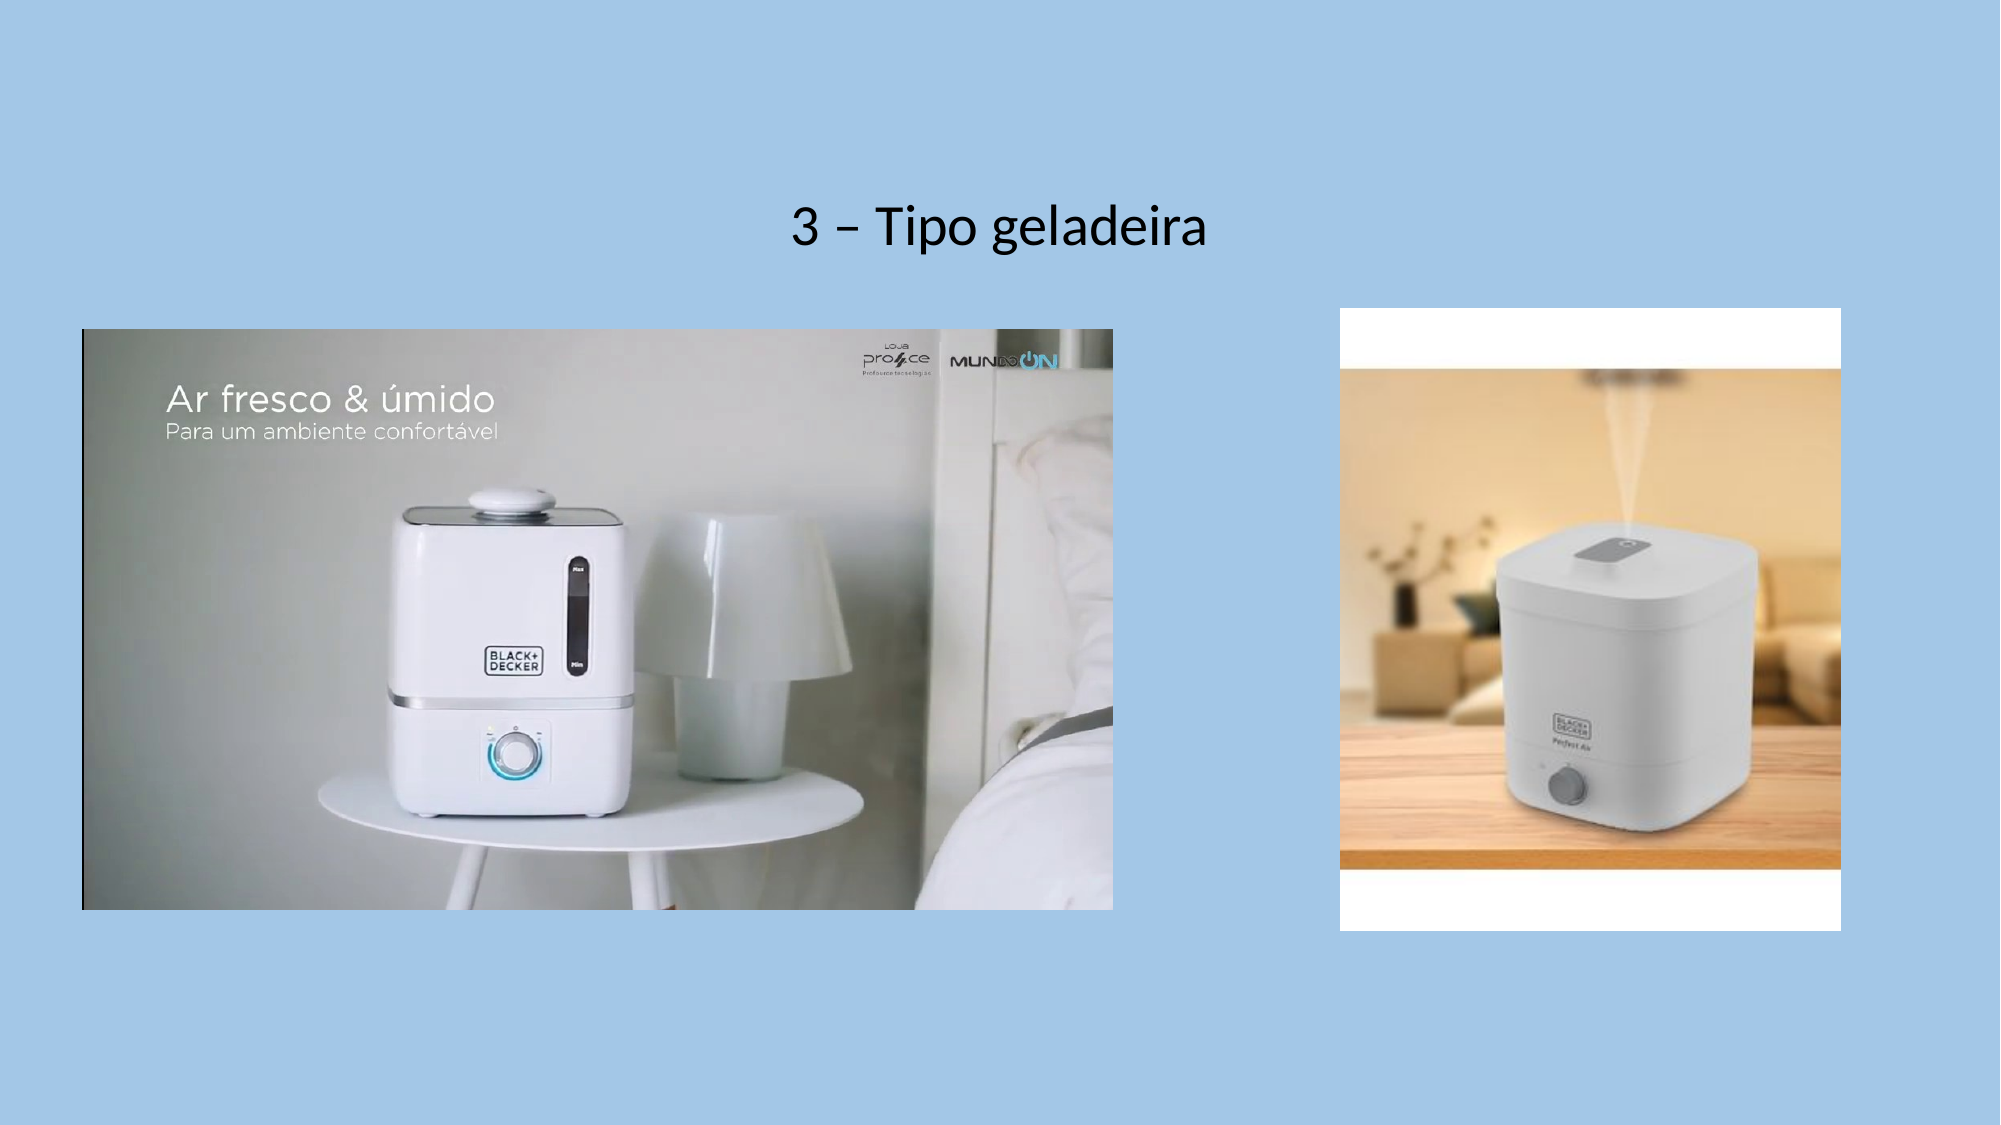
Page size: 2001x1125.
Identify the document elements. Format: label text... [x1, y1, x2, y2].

text_box 3 – Tipo geladeira [277, 179, 1723, 266]
picture [82, 329, 1113, 910]
picture [1340, 308, 1841, 931]
